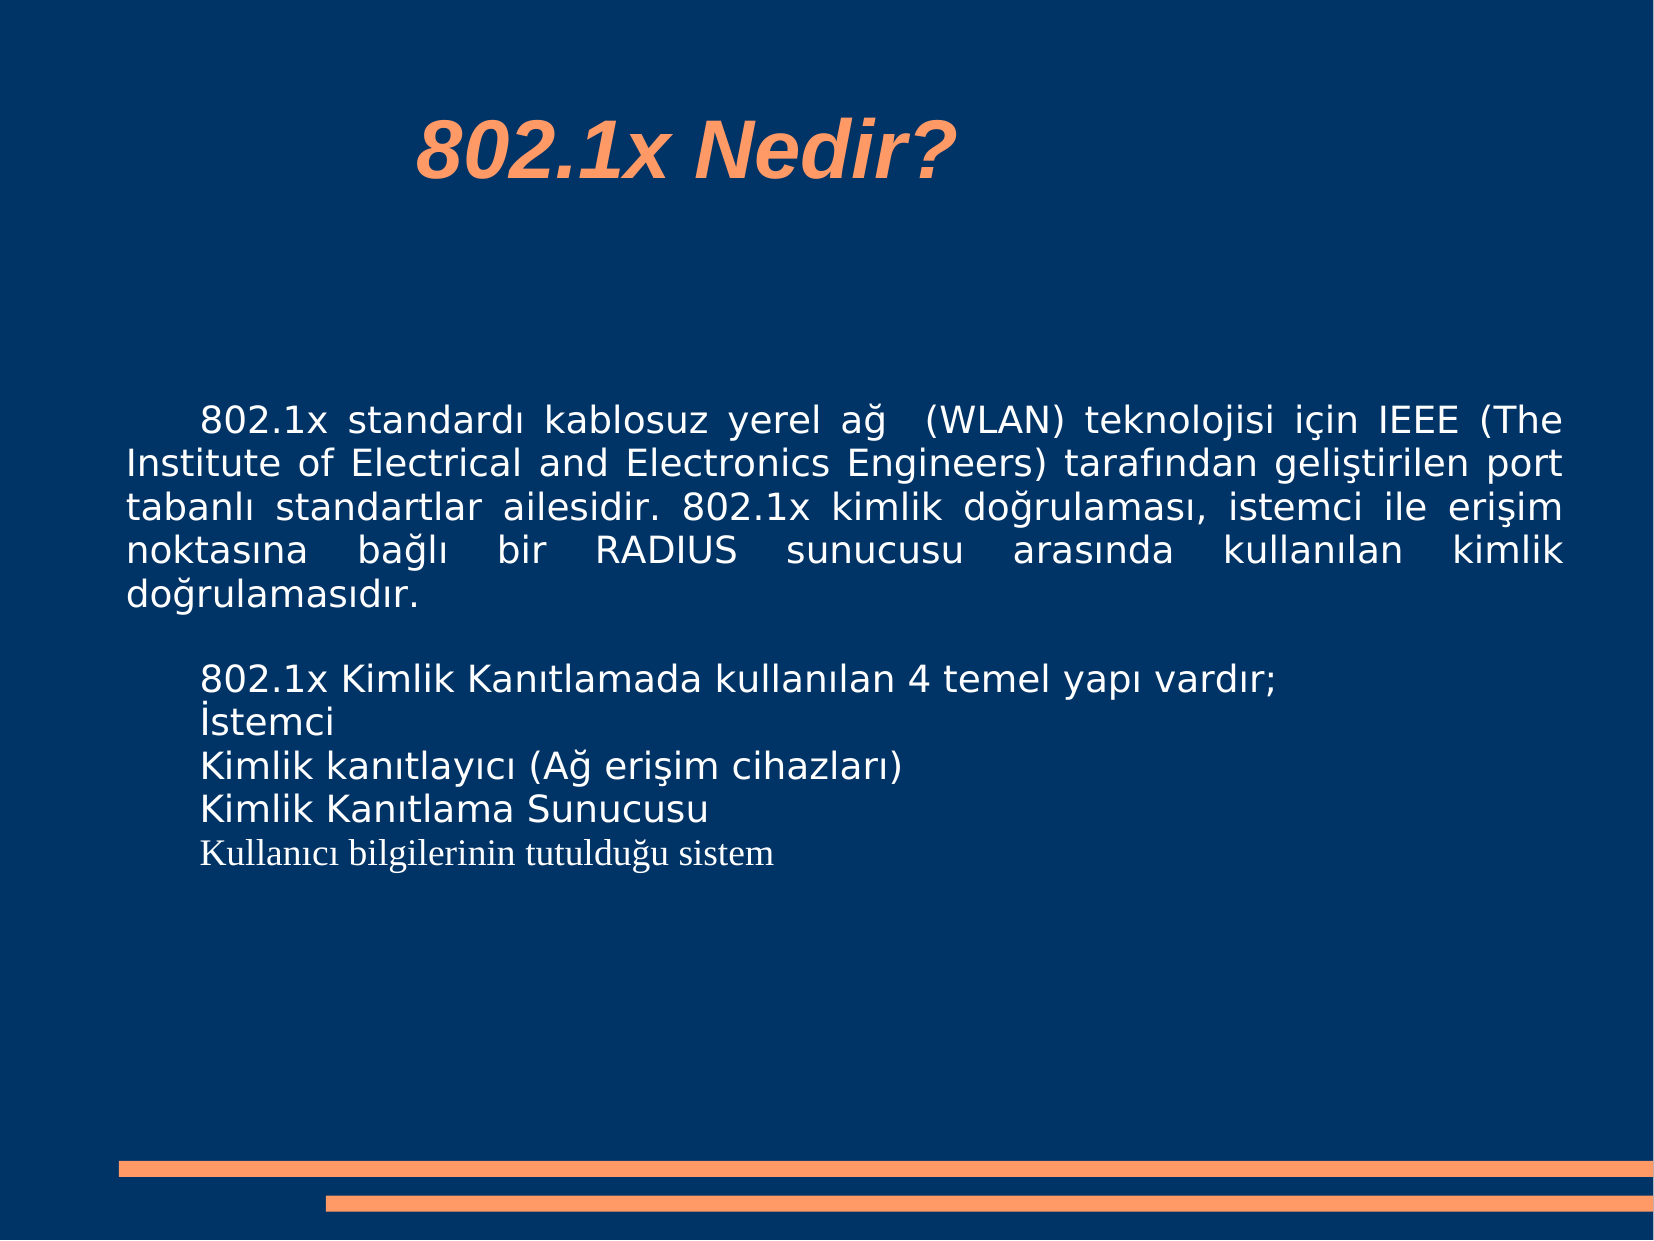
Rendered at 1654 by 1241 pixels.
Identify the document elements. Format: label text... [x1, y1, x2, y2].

subtitle 802.1x standardı kablosuz yerel ağ (WLAN) teknolojisi için IEEE (The Institute of Electrical and Electronics Engineers) tarafından geliştirilen port tabanlı standartlar ailesidir. 802.1x kimlik doğrulaması, istemci ile erişim noktasına bağlı bir RADIUS sunucusu arasında kullanılan kimlik doğrulamasıdır. 802.1x Kimlik Kanıtlamada kullanılan 4 temel yapı vardır; İstemci Kimlik kanıtlayıcı (Ağ erişim cihazları) Kimlik Kanıtlama Sunucusu Kullanıcı bilgilerinin tutulduğu sistem [125, 238, 1565, 1034]
title 802.1x Nedir? [121, 53, 1534, 247]
